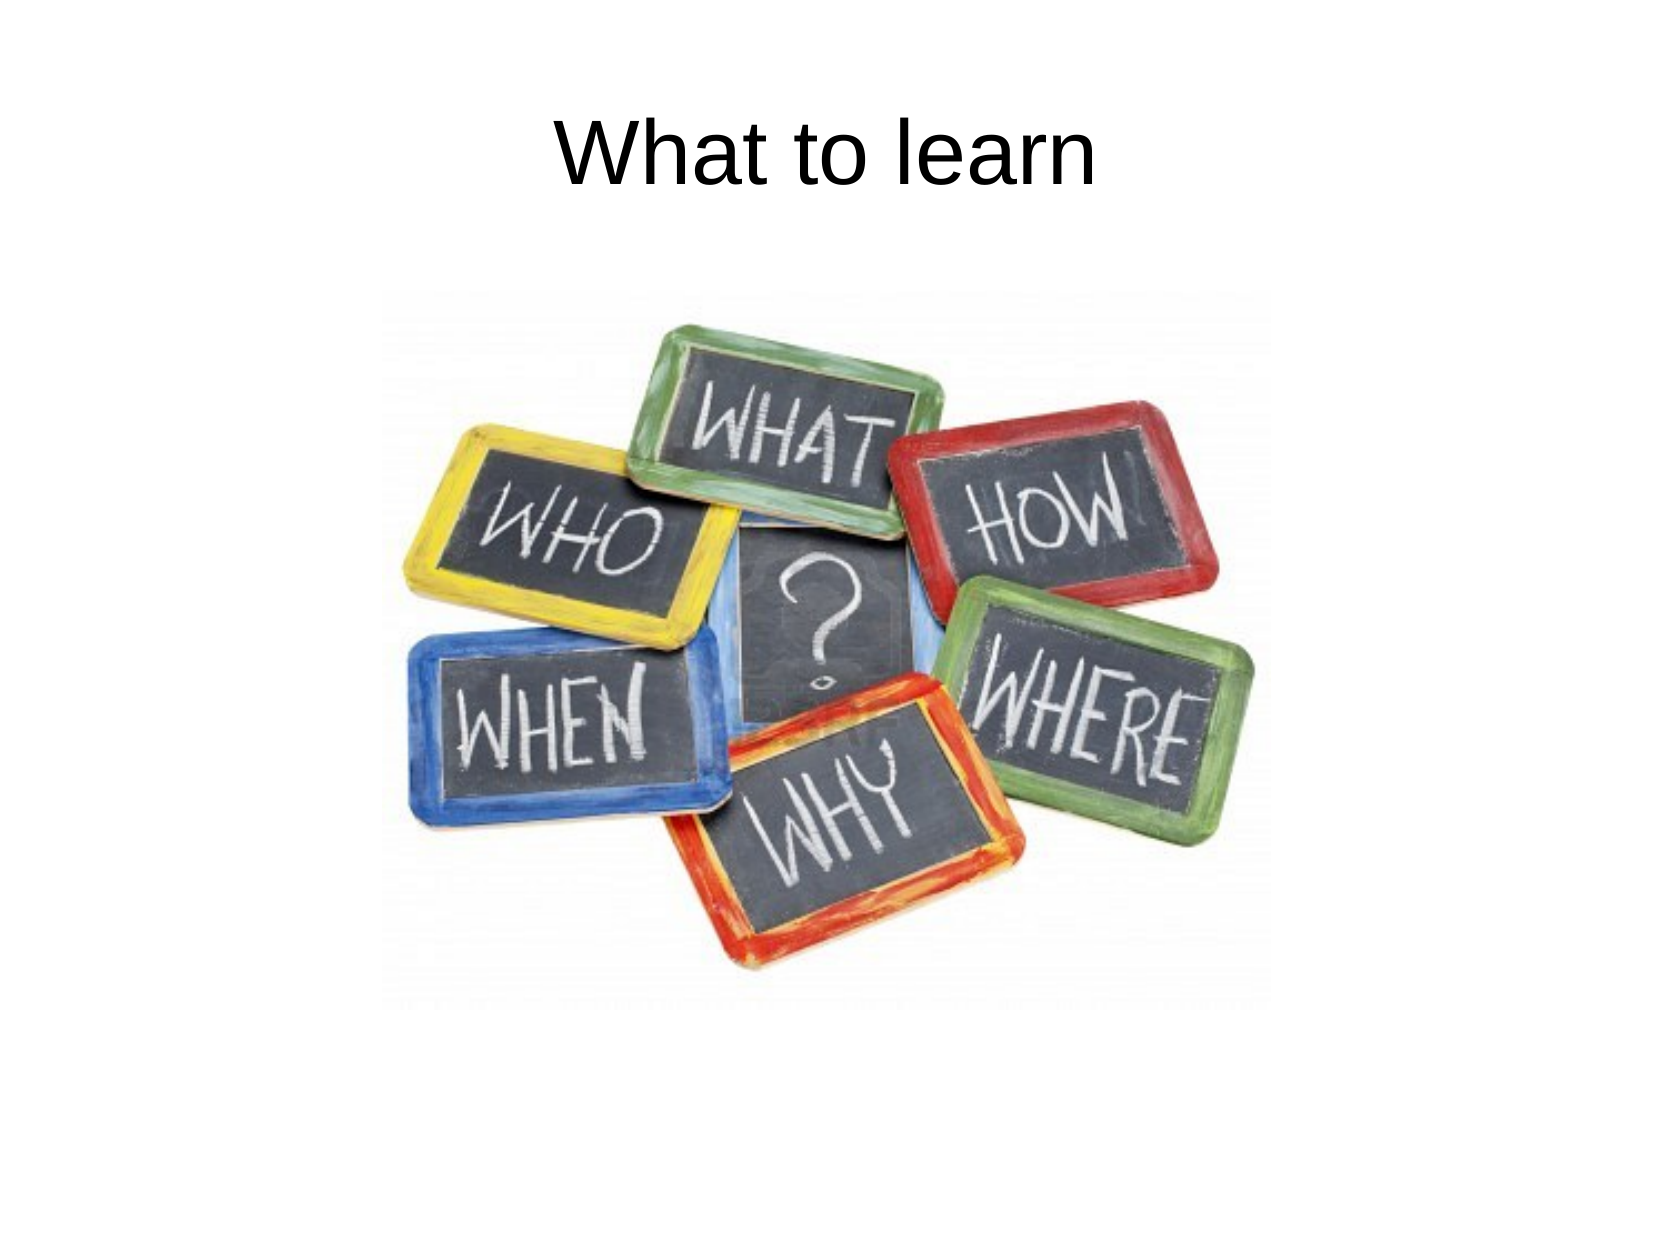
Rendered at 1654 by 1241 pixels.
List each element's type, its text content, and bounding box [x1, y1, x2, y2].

title What to learn [82, 49, 1571, 257]
picture [382, 290, 1271, 1010]
